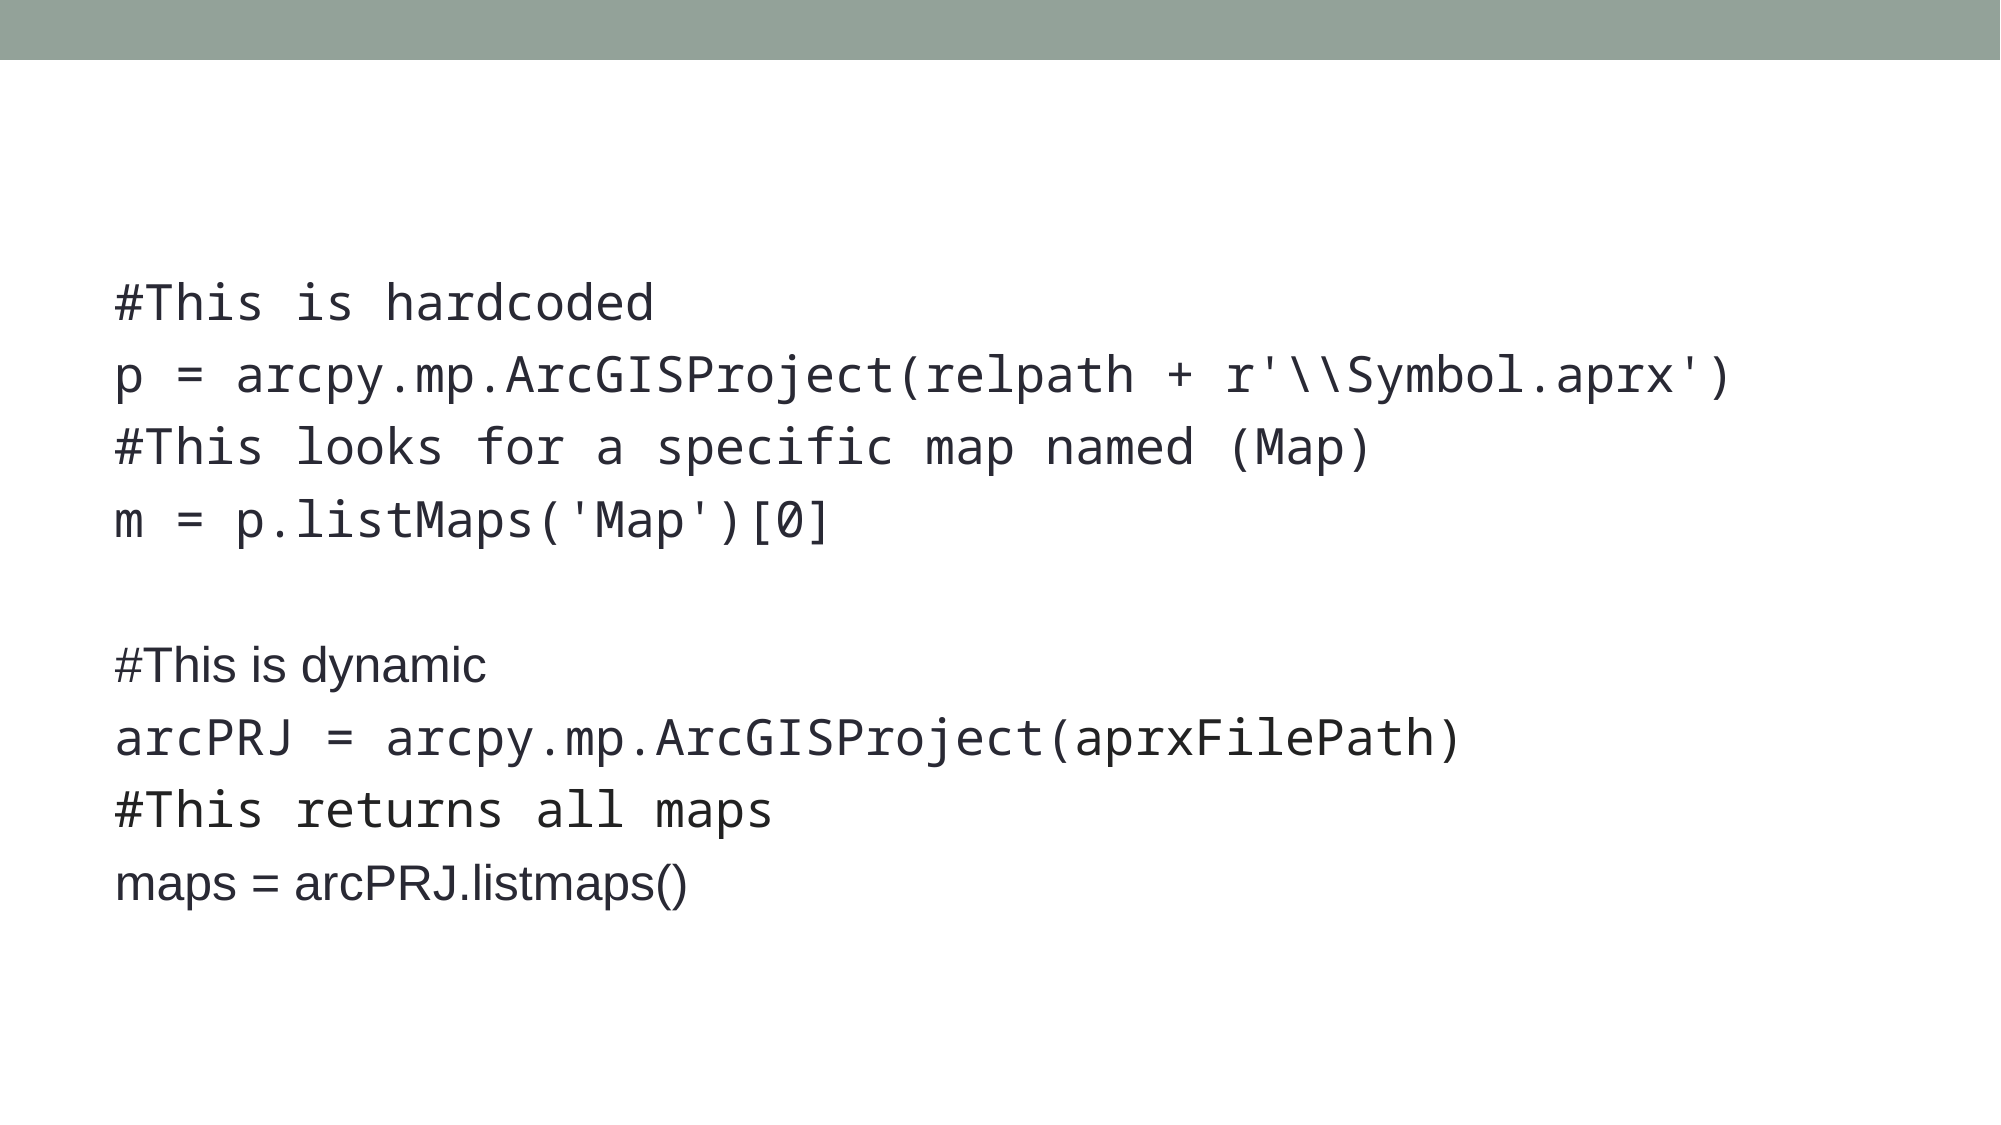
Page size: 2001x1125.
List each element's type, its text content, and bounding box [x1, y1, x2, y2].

list #This is hardcoded p = arcpy.mp.ArcGISProject(relpath + r'\\Symbol.aprx') #This looks for a specific map named (Map) m = p.listMaps('Map')[0] #This is dynamic arcPRJ = arcpy.mp.ArcGISProject(aprxFilePath) #This returns all maps maps = arcPRJ.listmaps() [99, 262, 1900, 1063]
